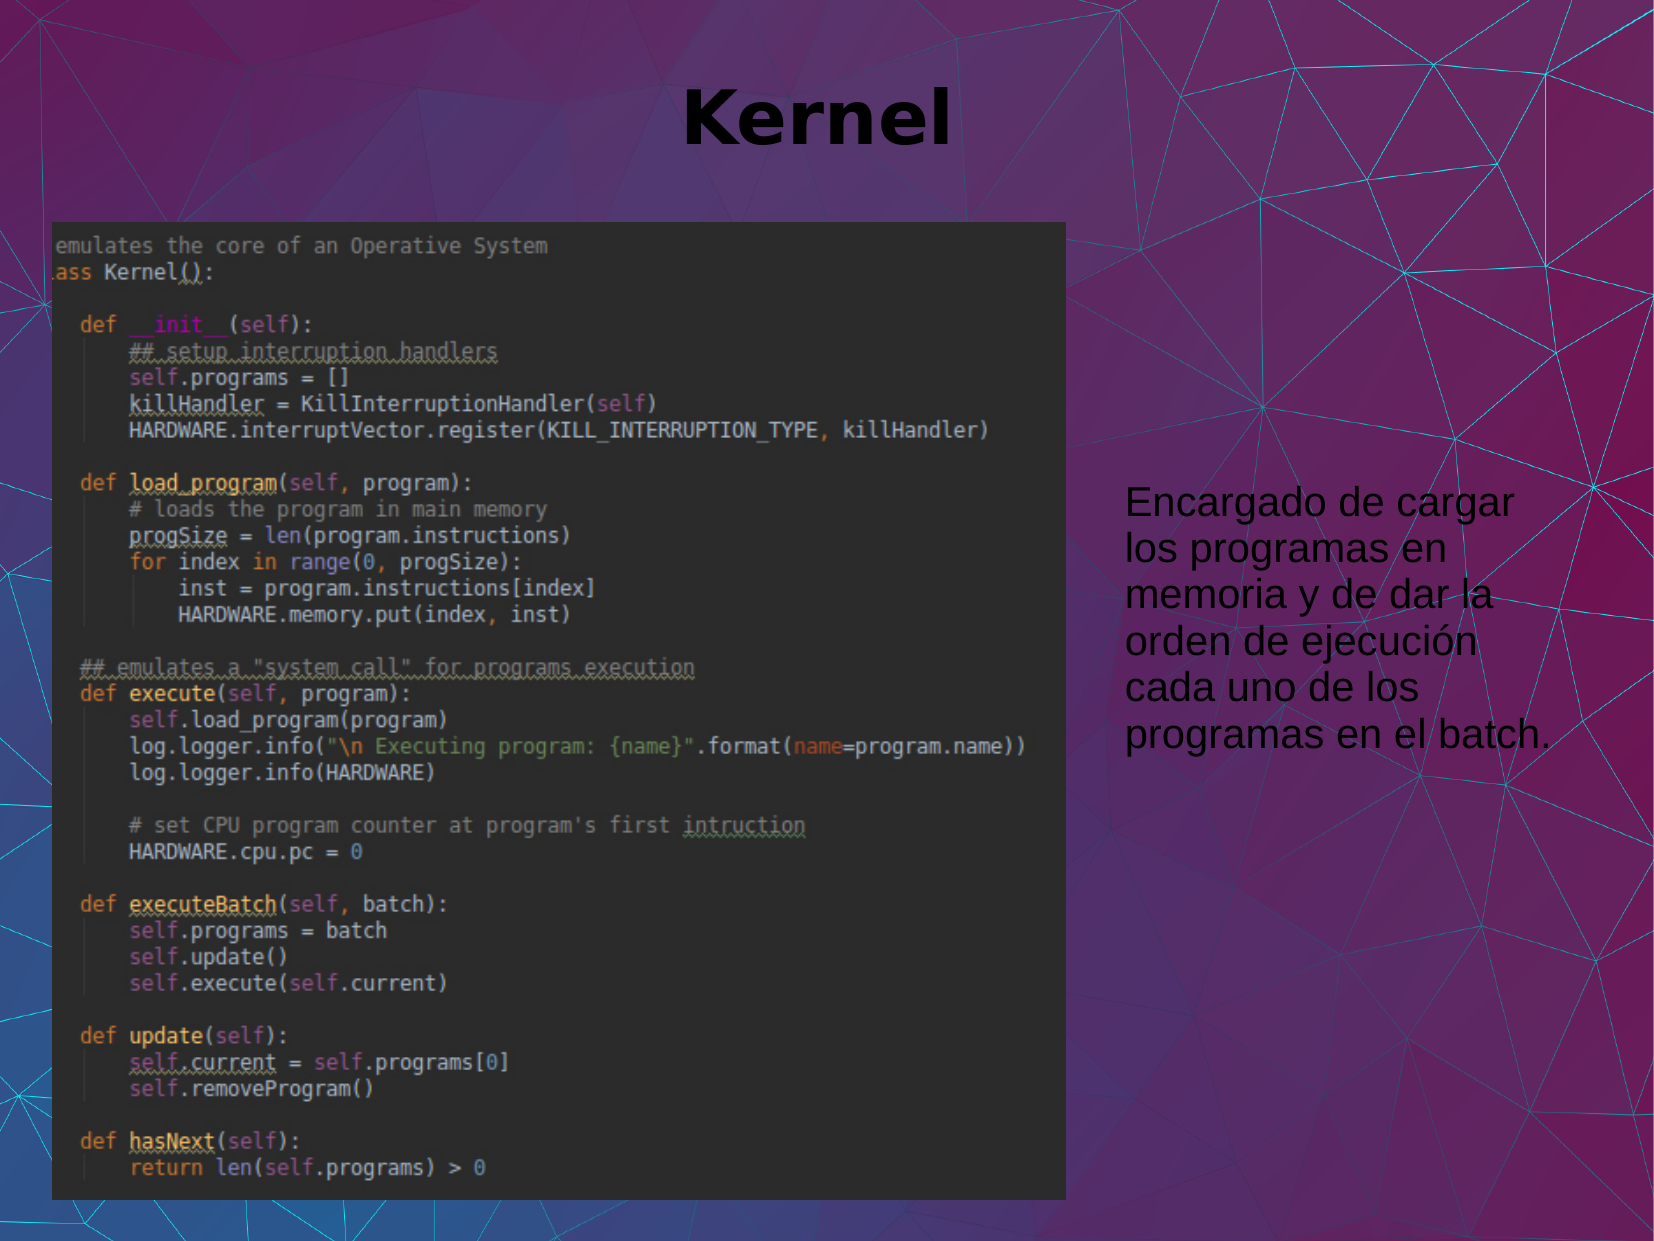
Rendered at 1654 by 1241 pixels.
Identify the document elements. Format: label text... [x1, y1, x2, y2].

picture [0, 0, 1654, 1241]
text_box Encargado de cargar los programas en memoria y de dar la orden de ejecución cada uno de los programas en el batch. [1110, 285, 1594, 1171]
title Kernel [120, 15, 1516, 223]
